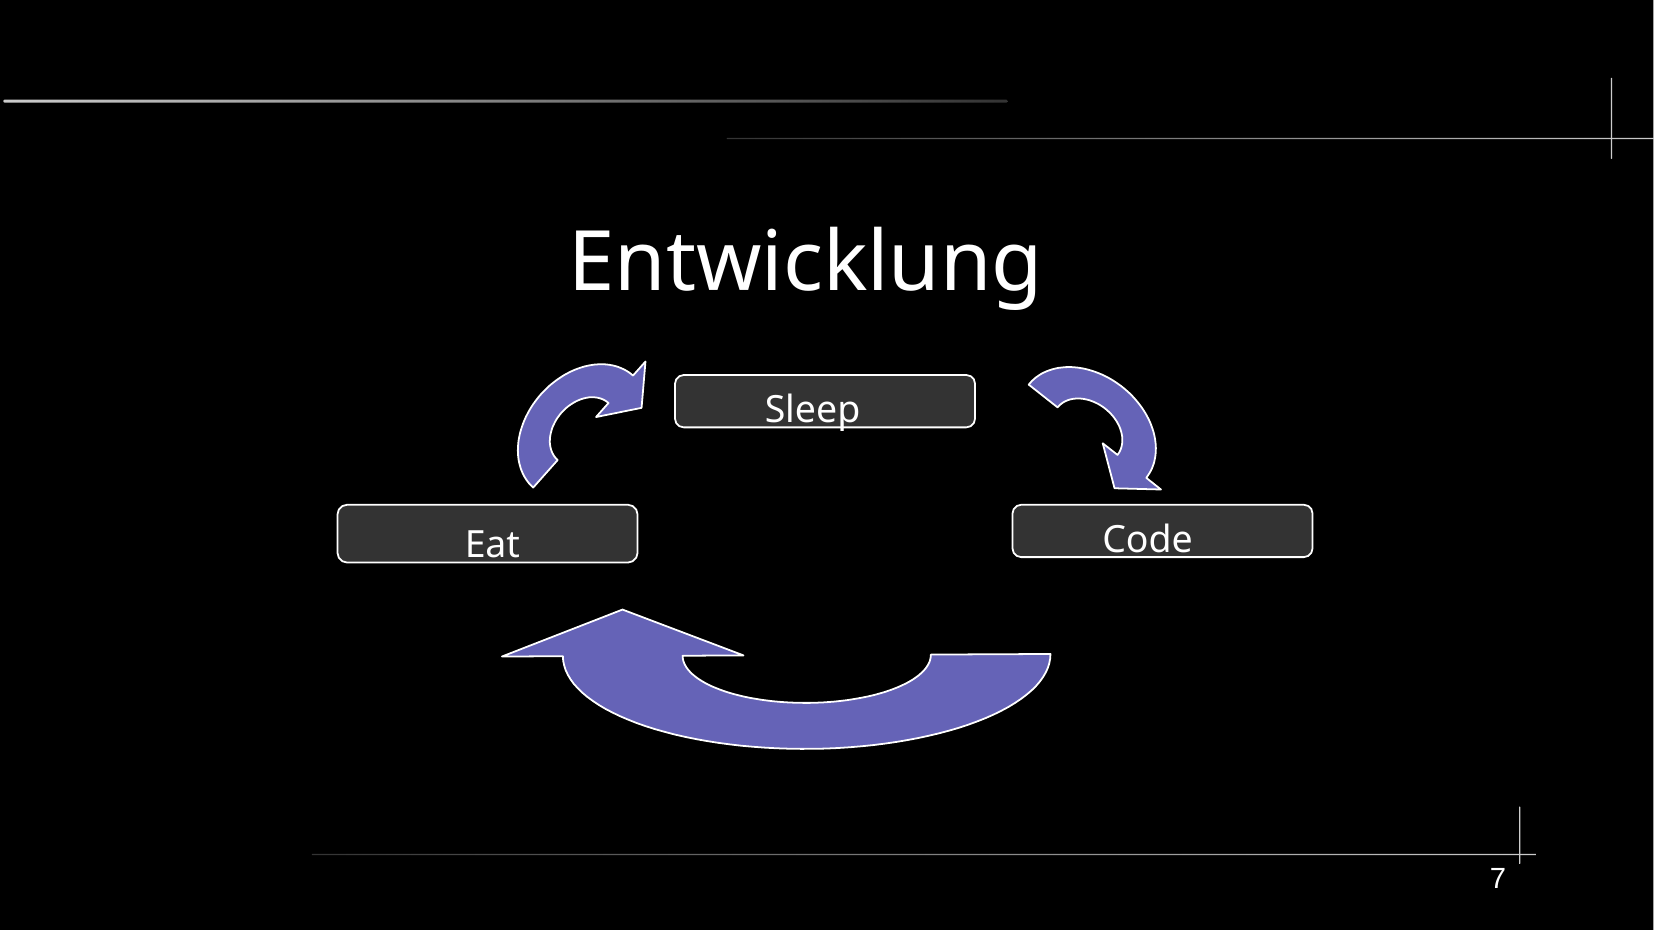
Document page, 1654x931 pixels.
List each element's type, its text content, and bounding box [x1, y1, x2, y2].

text_box [675, 375, 750, 428]
text_box [501, 609, 1051, 749]
text_box [1276, 504, 1313, 558]
text_box Sleep [750, 375, 938, 428]
text_box [1028, 367, 1161, 490]
text_box [1012, 504, 1087, 558]
text_box [517, 361, 646, 488]
text_box [337, 504, 637, 563]
text_box Code [1087, 504, 1276, 558]
subtitle Entwicklung [23, 11, 1589, 505]
text_box [938, 375, 976, 428]
text_box Eat [450, 510, 676, 563]
